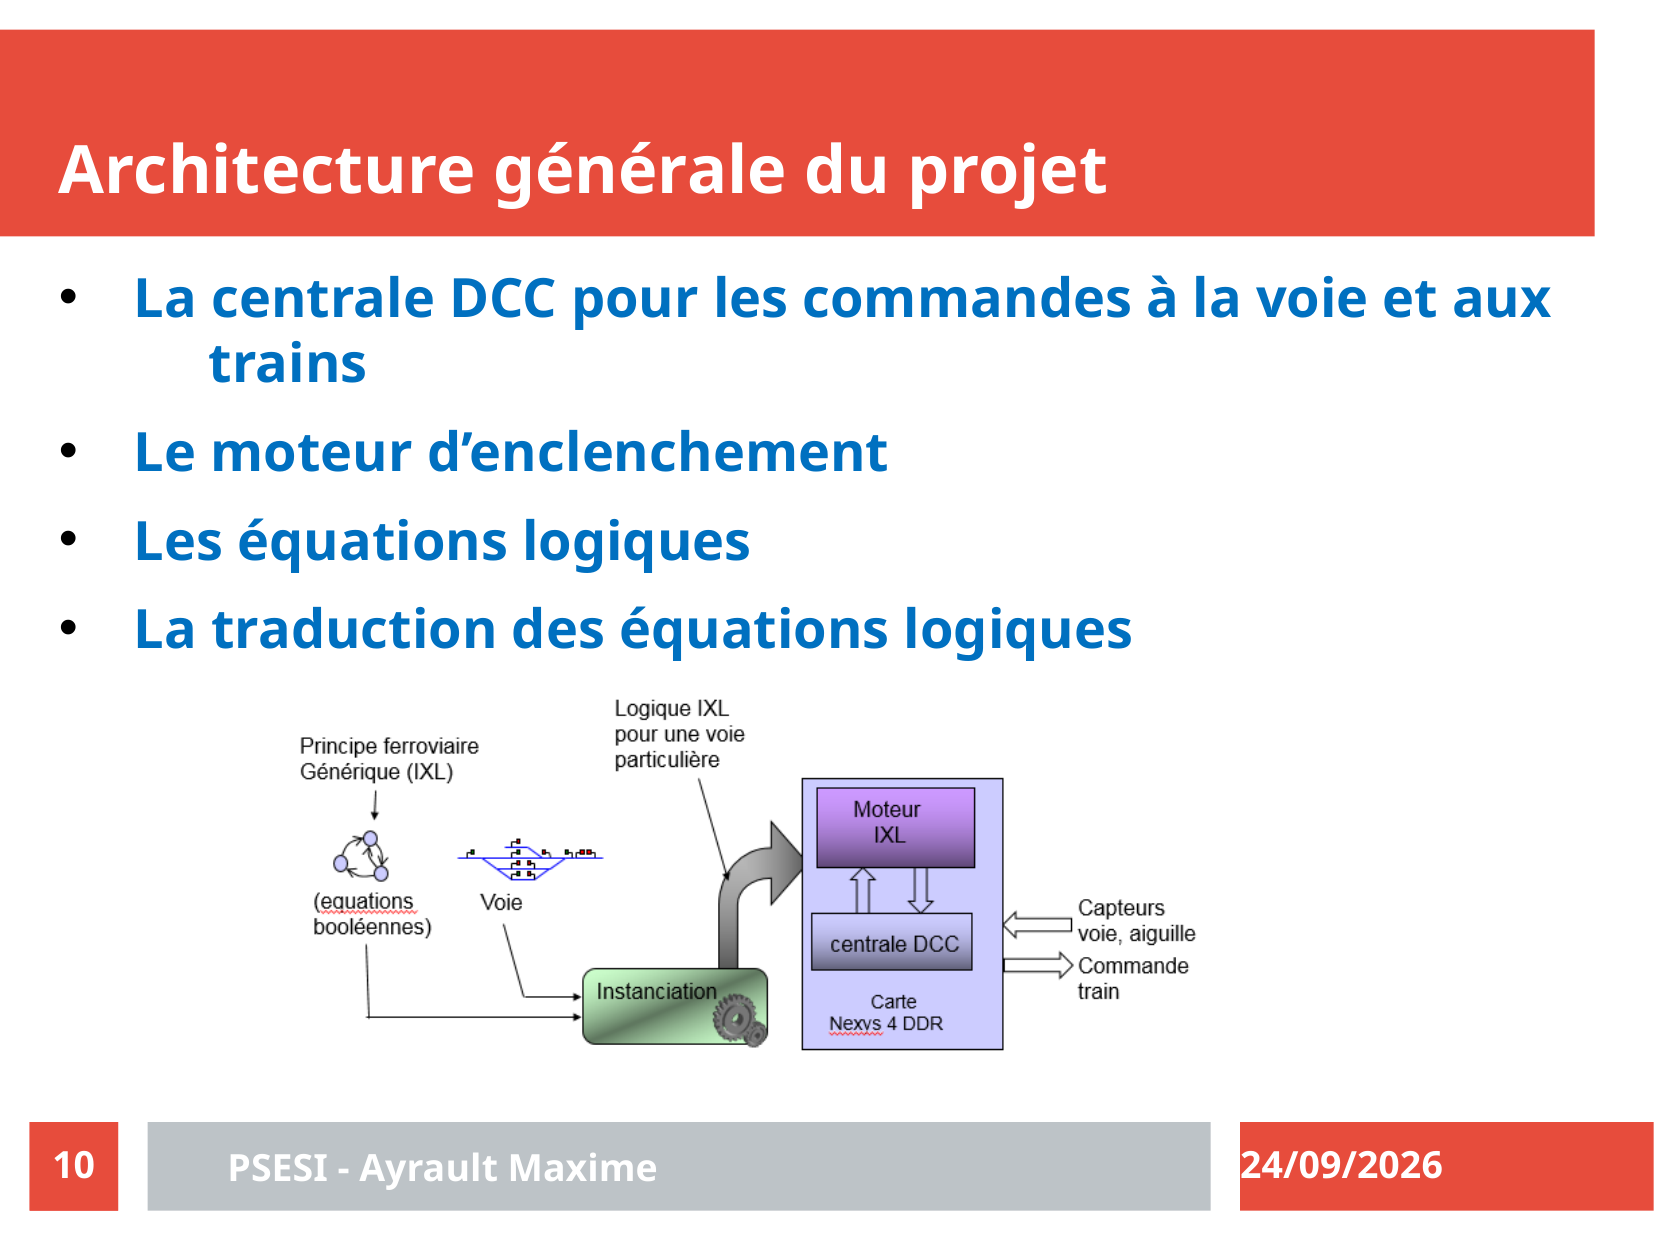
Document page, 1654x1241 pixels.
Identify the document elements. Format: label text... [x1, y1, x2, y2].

text_box 07/03/2017 [1240, 1122, 1625, 1211]
title Architecture générale du projet [59, 59, 1595, 207]
list La centrale DCC pour les commandes à la voie et aux trains Le moteur d’enclenchement Les équations logiques La traduction des équations logiques [59, 262, 1565, 1093]
text_box PSESI - Ayrault Maxime [177, 1122, 709, 1211]
picture [285, 677, 1211, 1076]
text_box <number> [29, 1122, 119, 1211]
